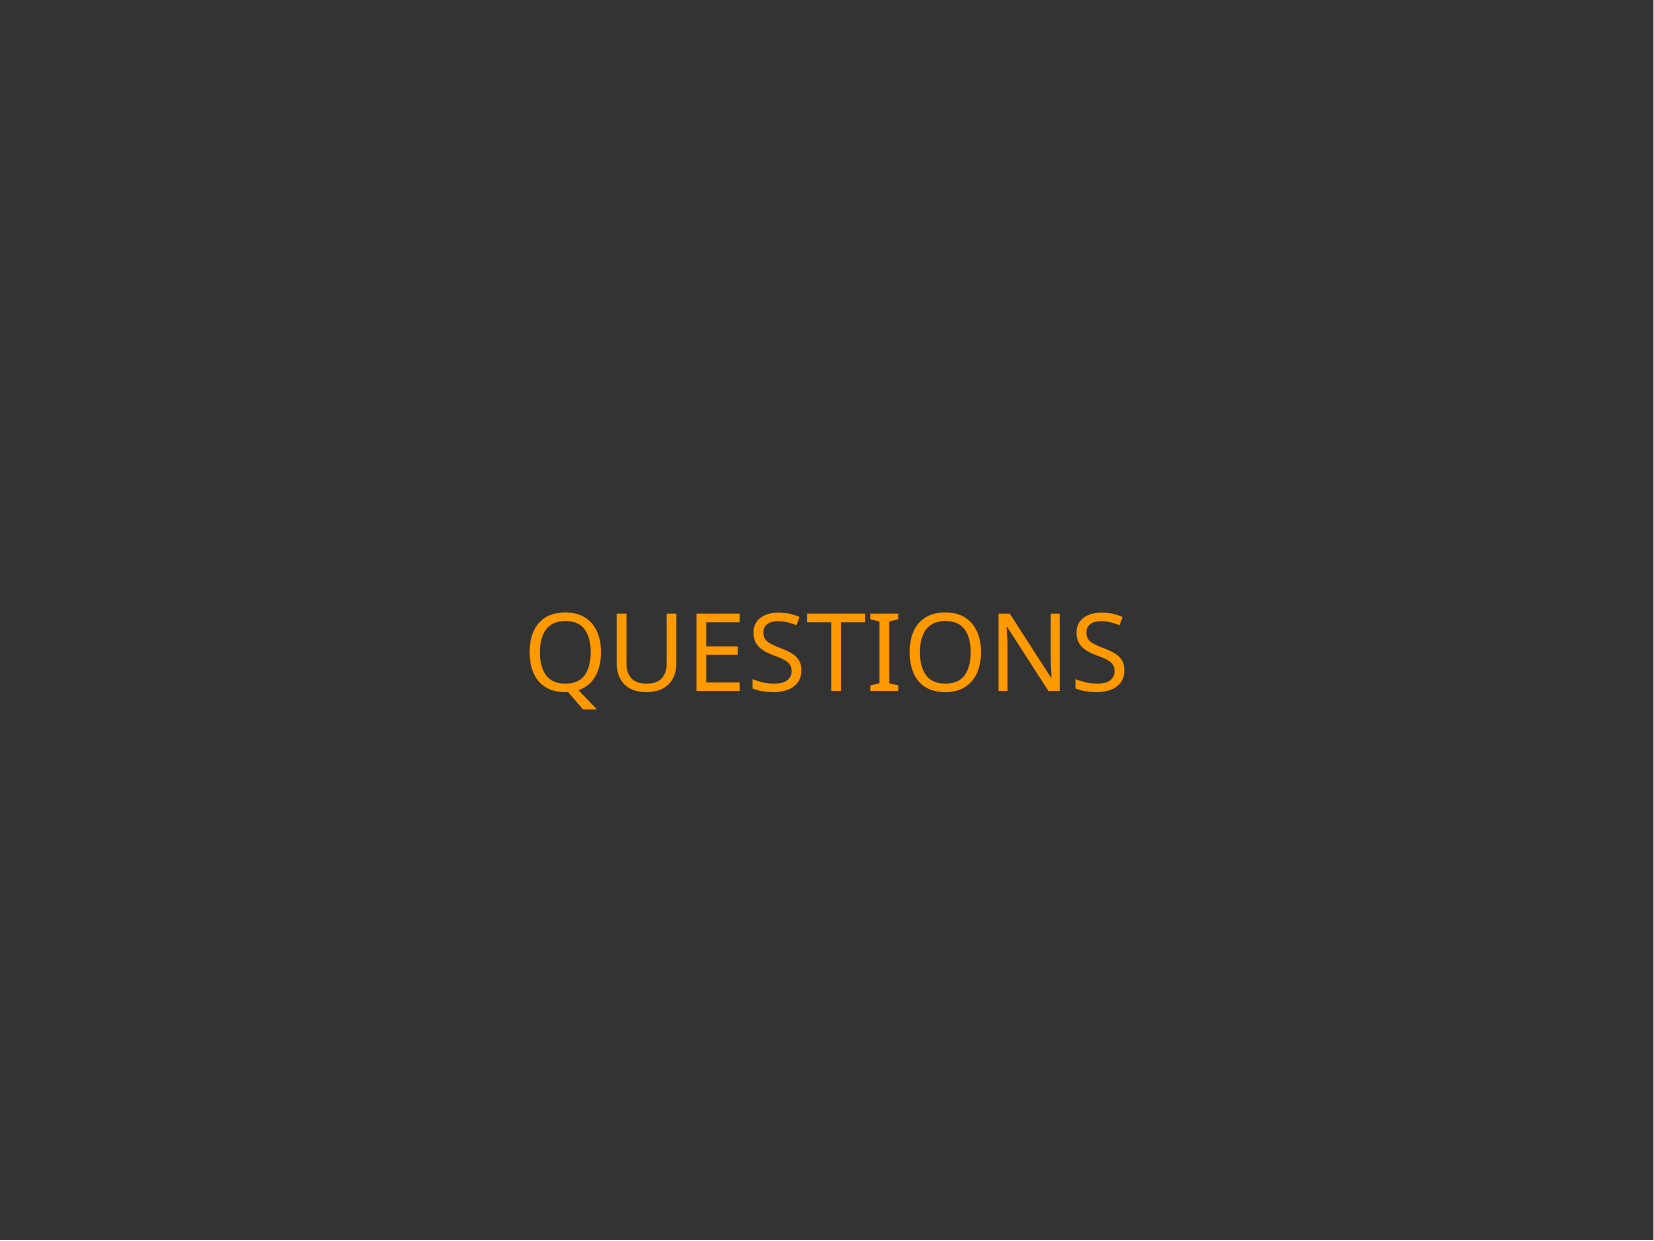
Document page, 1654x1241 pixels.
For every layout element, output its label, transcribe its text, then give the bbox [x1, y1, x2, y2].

subtitle QUESTIONS [82, 290, 1571, 1010]
